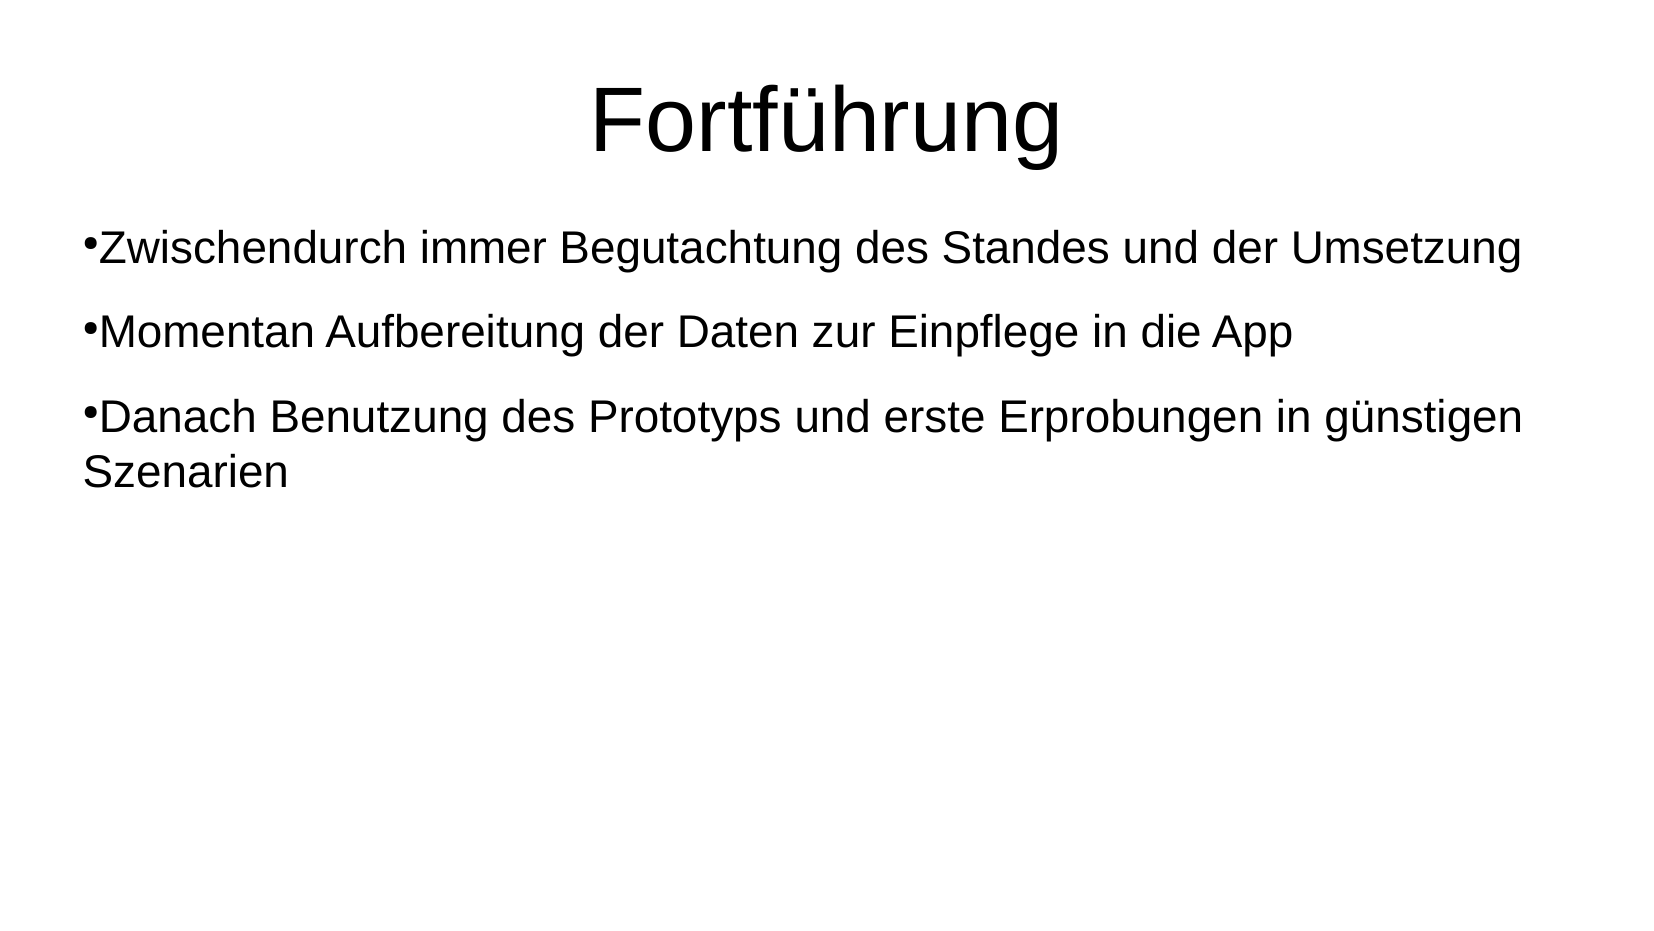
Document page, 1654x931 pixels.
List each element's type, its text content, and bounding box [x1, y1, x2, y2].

list Zwischendurch immer Begutachtung des Standes und der Umsetzung Momentan Aufbereitung der Daten zur Einpflege in die App Danach Benutzung des Prototyps und erste Erprobungen in günstigen Szenarien [82, 217, 1571, 758]
title Fortführung [82, 37, 1571, 193]
